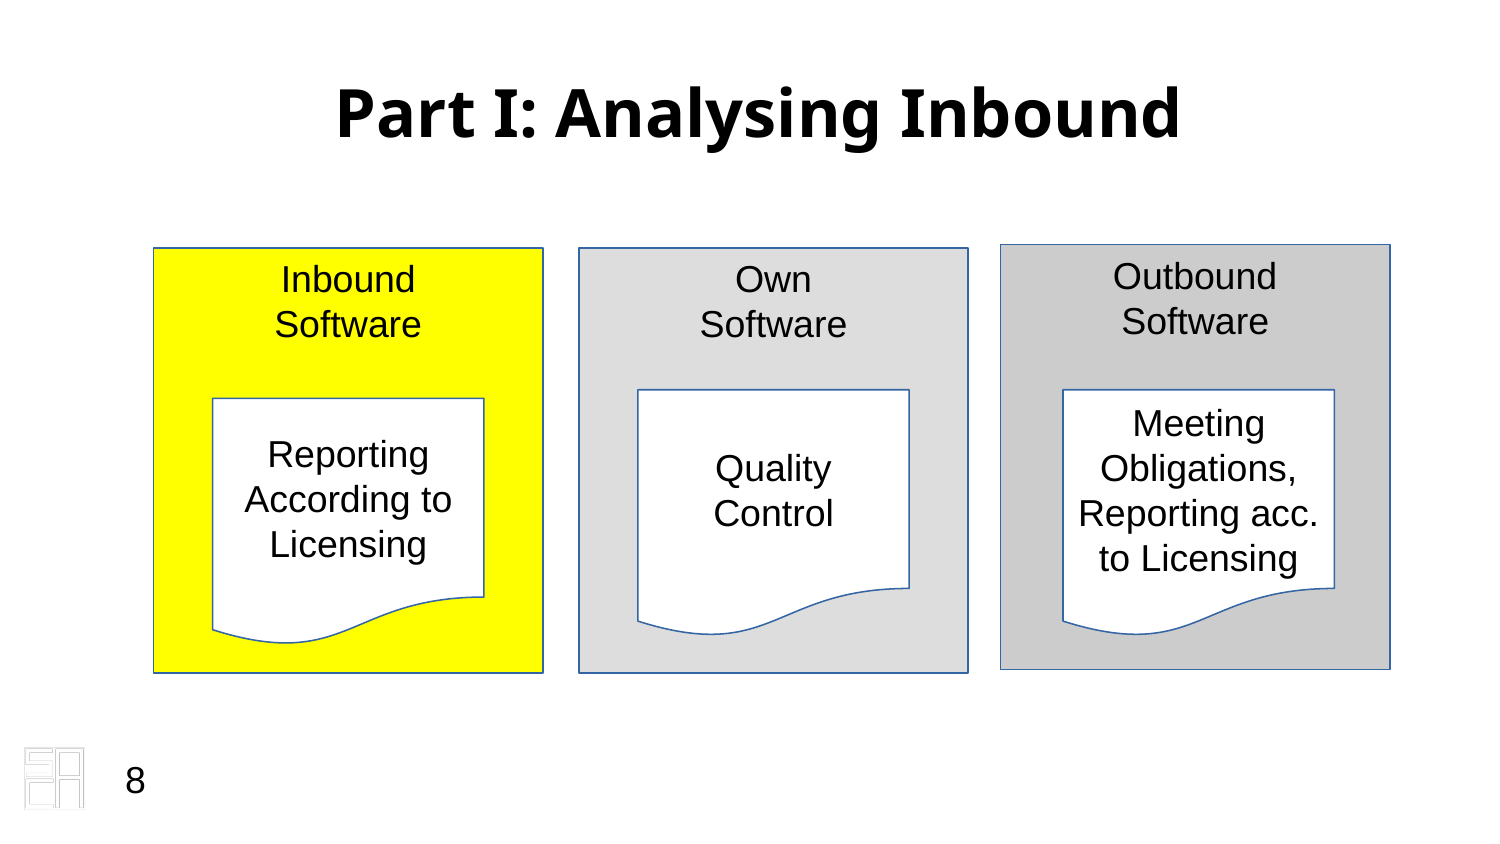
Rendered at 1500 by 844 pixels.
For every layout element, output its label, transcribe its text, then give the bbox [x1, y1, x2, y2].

text_box Reporting According to Licensing [212, 398, 484, 643]
text_box Quality Control [637, 389, 910, 635]
text_box Inbound Software [153, 248, 543, 673]
text_box Own Software [578, 248, 969, 673]
text_box Meeting Obligations, Reporting acc. to Licensing [1062, 389, 1335, 635]
text_box Part I: Analysing Inbound [84, 22, 1434, 152]
text_box Outbound Software [1000, 244, 1390, 670]
picture [23, 746, 86, 811]
